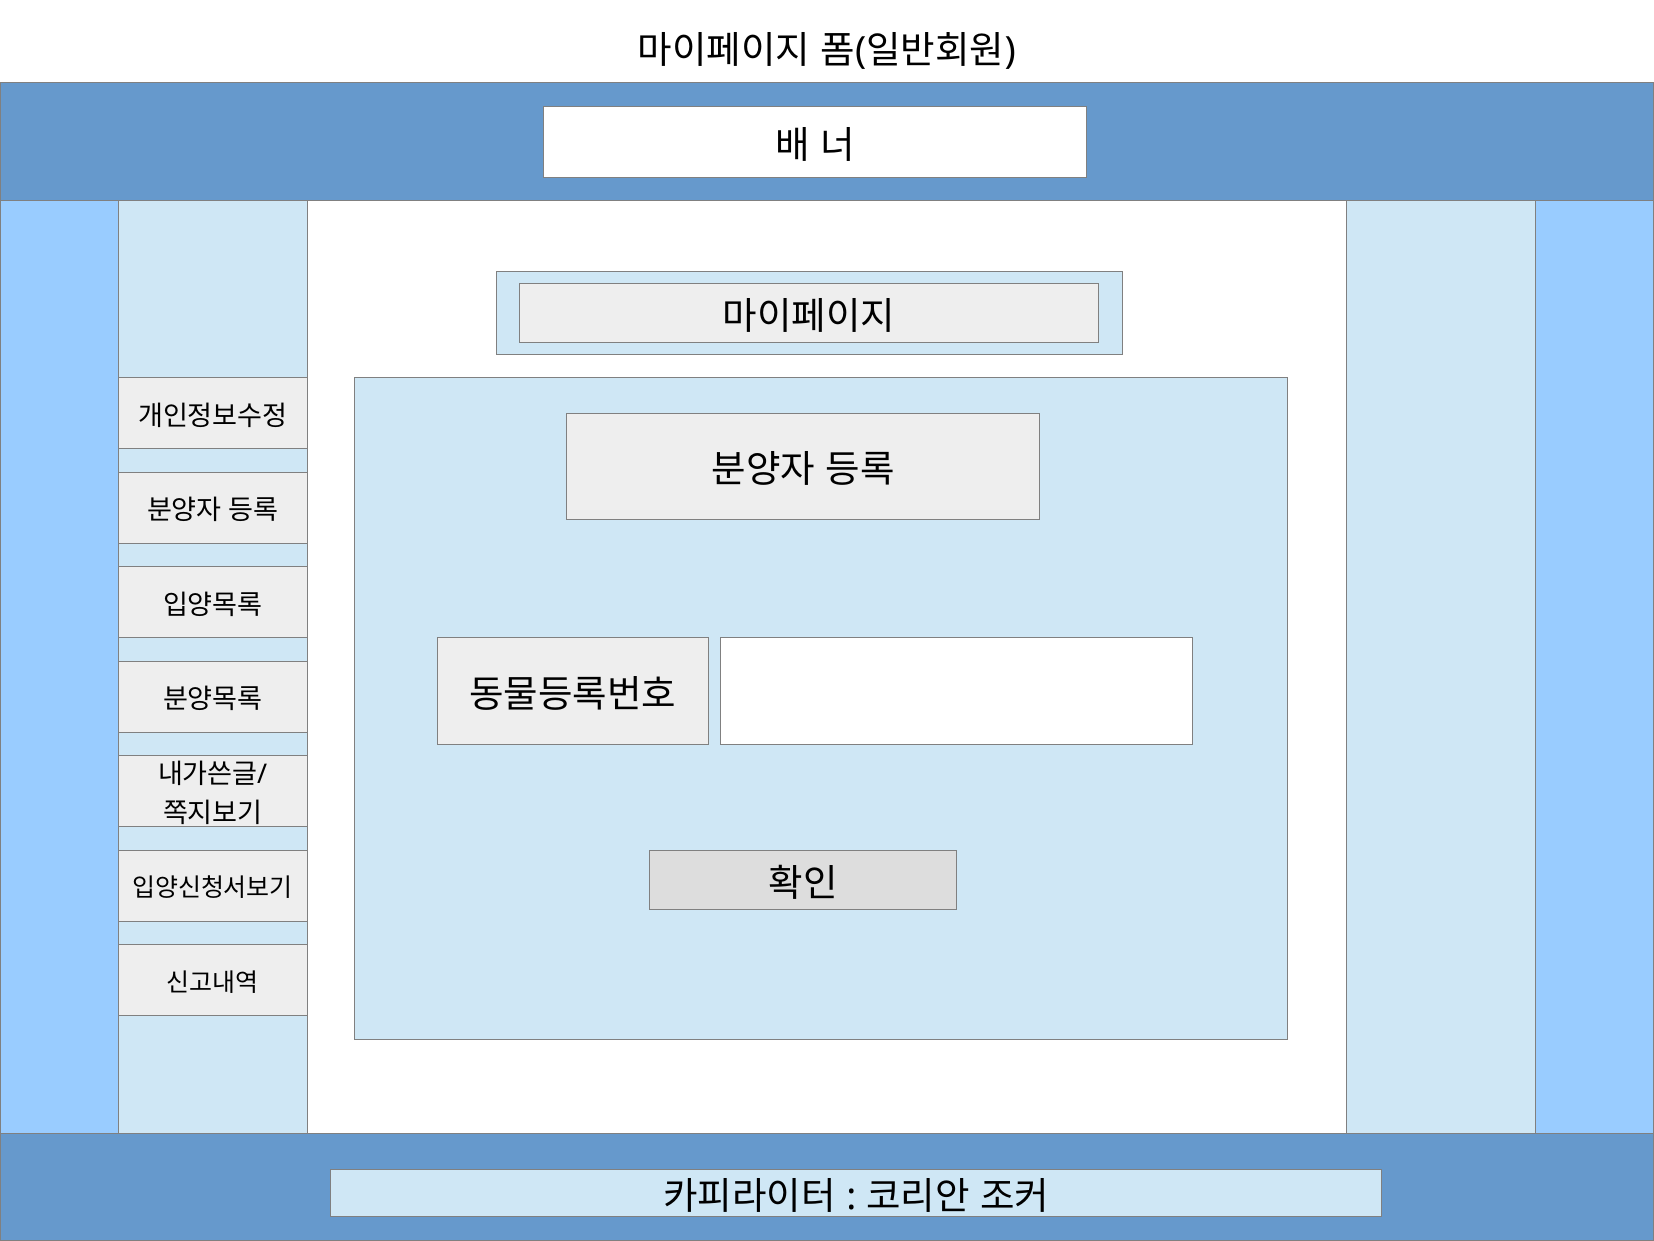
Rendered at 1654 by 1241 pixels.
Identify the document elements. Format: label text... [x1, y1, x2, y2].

text_box 확인 [649, 850, 957, 910]
text_box 입양신청서보기 [118, 850, 308, 922]
text_box 배 너 [543, 106, 1087, 178]
text_box 분양자 등록 [566, 413, 1040, 520]
text_box 마이페이지 폼(일반회원) [602, 13, 1052, 71]
text_box 내가쓴글/ 쪽지보기 [118, 755, 308, 827]
text_box 동물등록번호 [437, 637, 709, 745]
text_box 분양목록 [118, 661, 308, 733]
text_box 마이페이지 [519, 283, 1099, 343]
text_box 신고내역 [118, 944, 308, 1016]
text_box [0, 82, 1654, 1241]
text_box 개인정보수정 [118, 377, 308, 449]
text_box 분양자 등록 [118, 472, 308, 544]
text_box 입양목록 [118, 566, 308, 638]
text_box 카피라이터 : 코리안 조커 [330, 1169, 1382, 1217]
